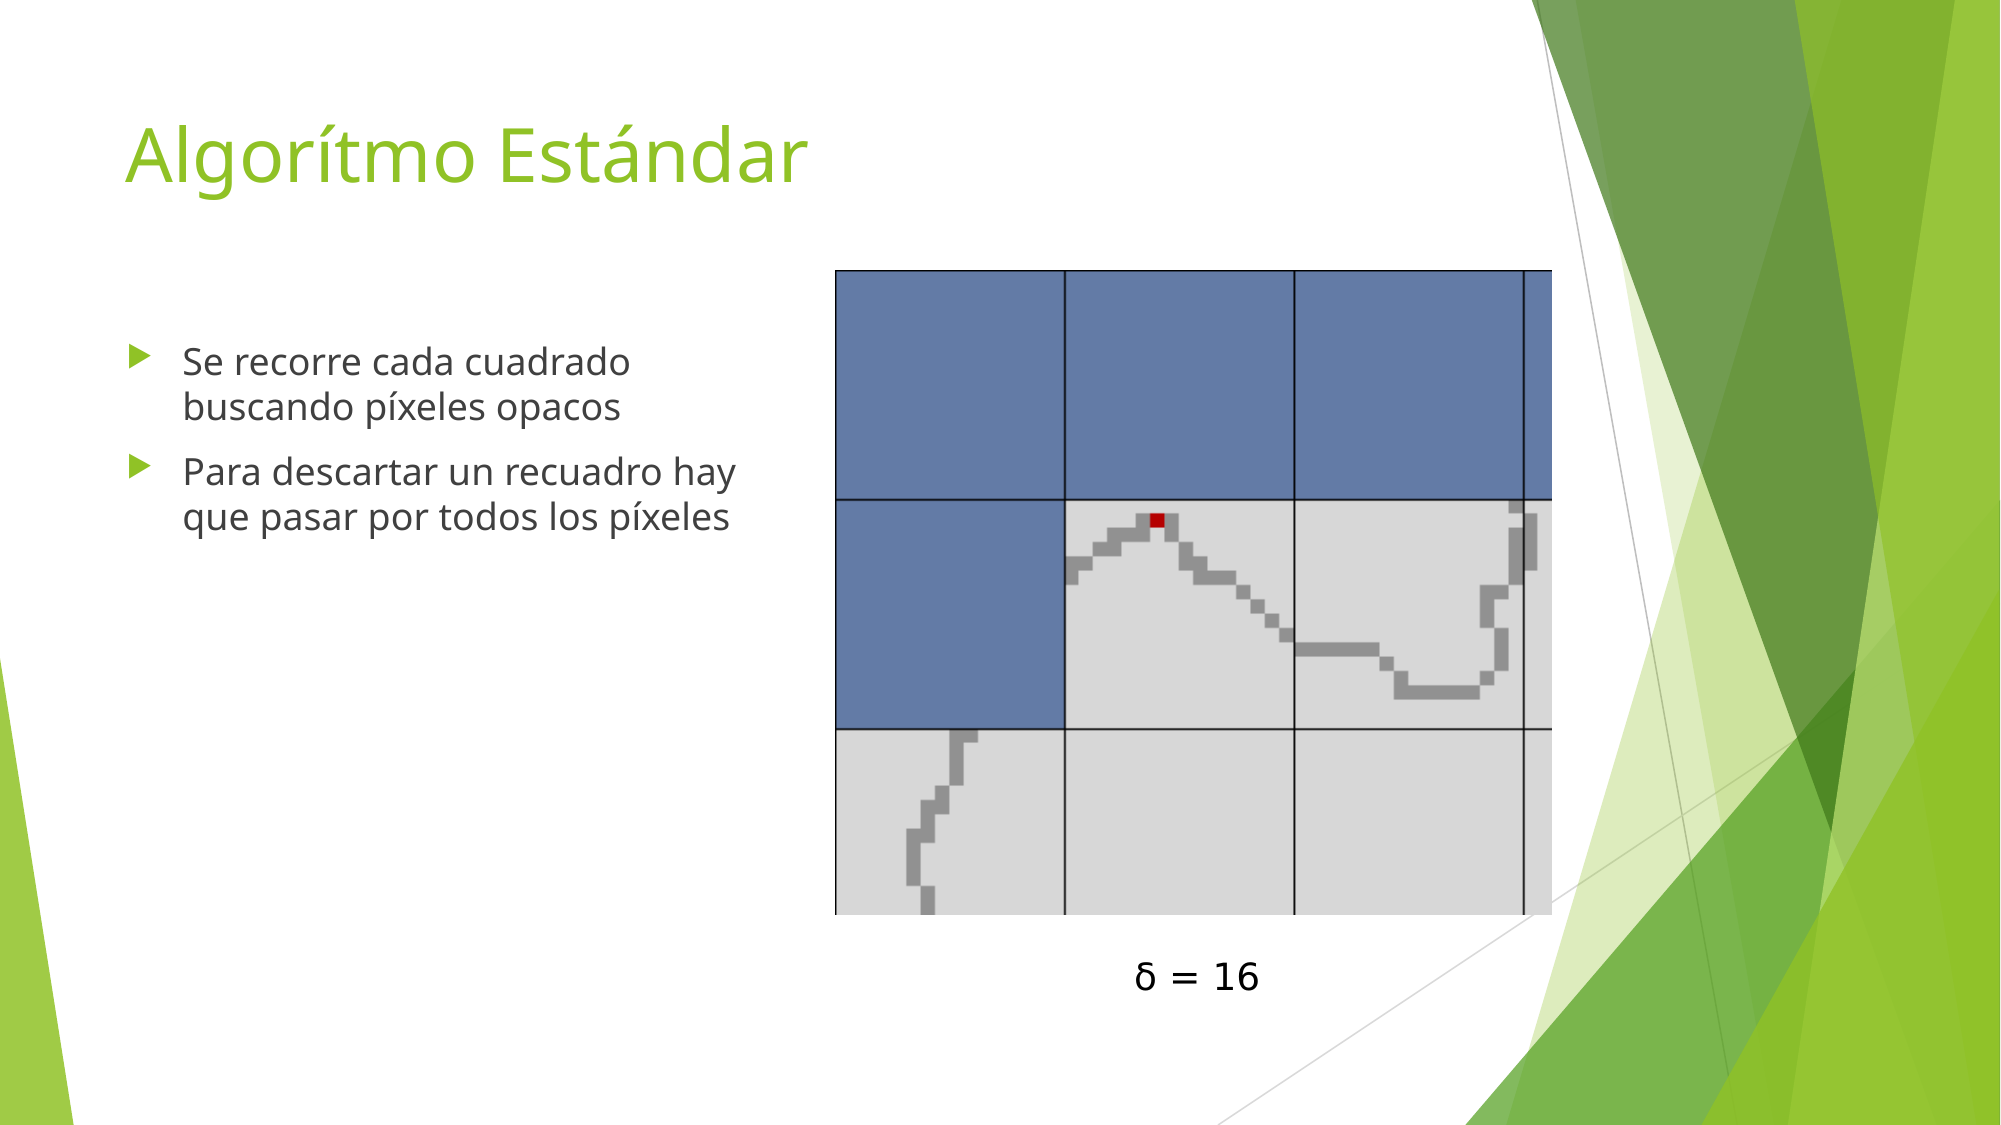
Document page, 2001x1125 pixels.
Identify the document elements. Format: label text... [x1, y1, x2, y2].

picture [835, 270, 1552, 915]
list Se recorre cada cuadrado buscando píxeles opacos Para descartar un recuadro hay que pasar por todos los píxeles [111, 329, 796, 936]
text_box δ = 16 [1119, 945, 1276, 1006]
title Algorítmo Estándar [111, 99, 1522, 317]
